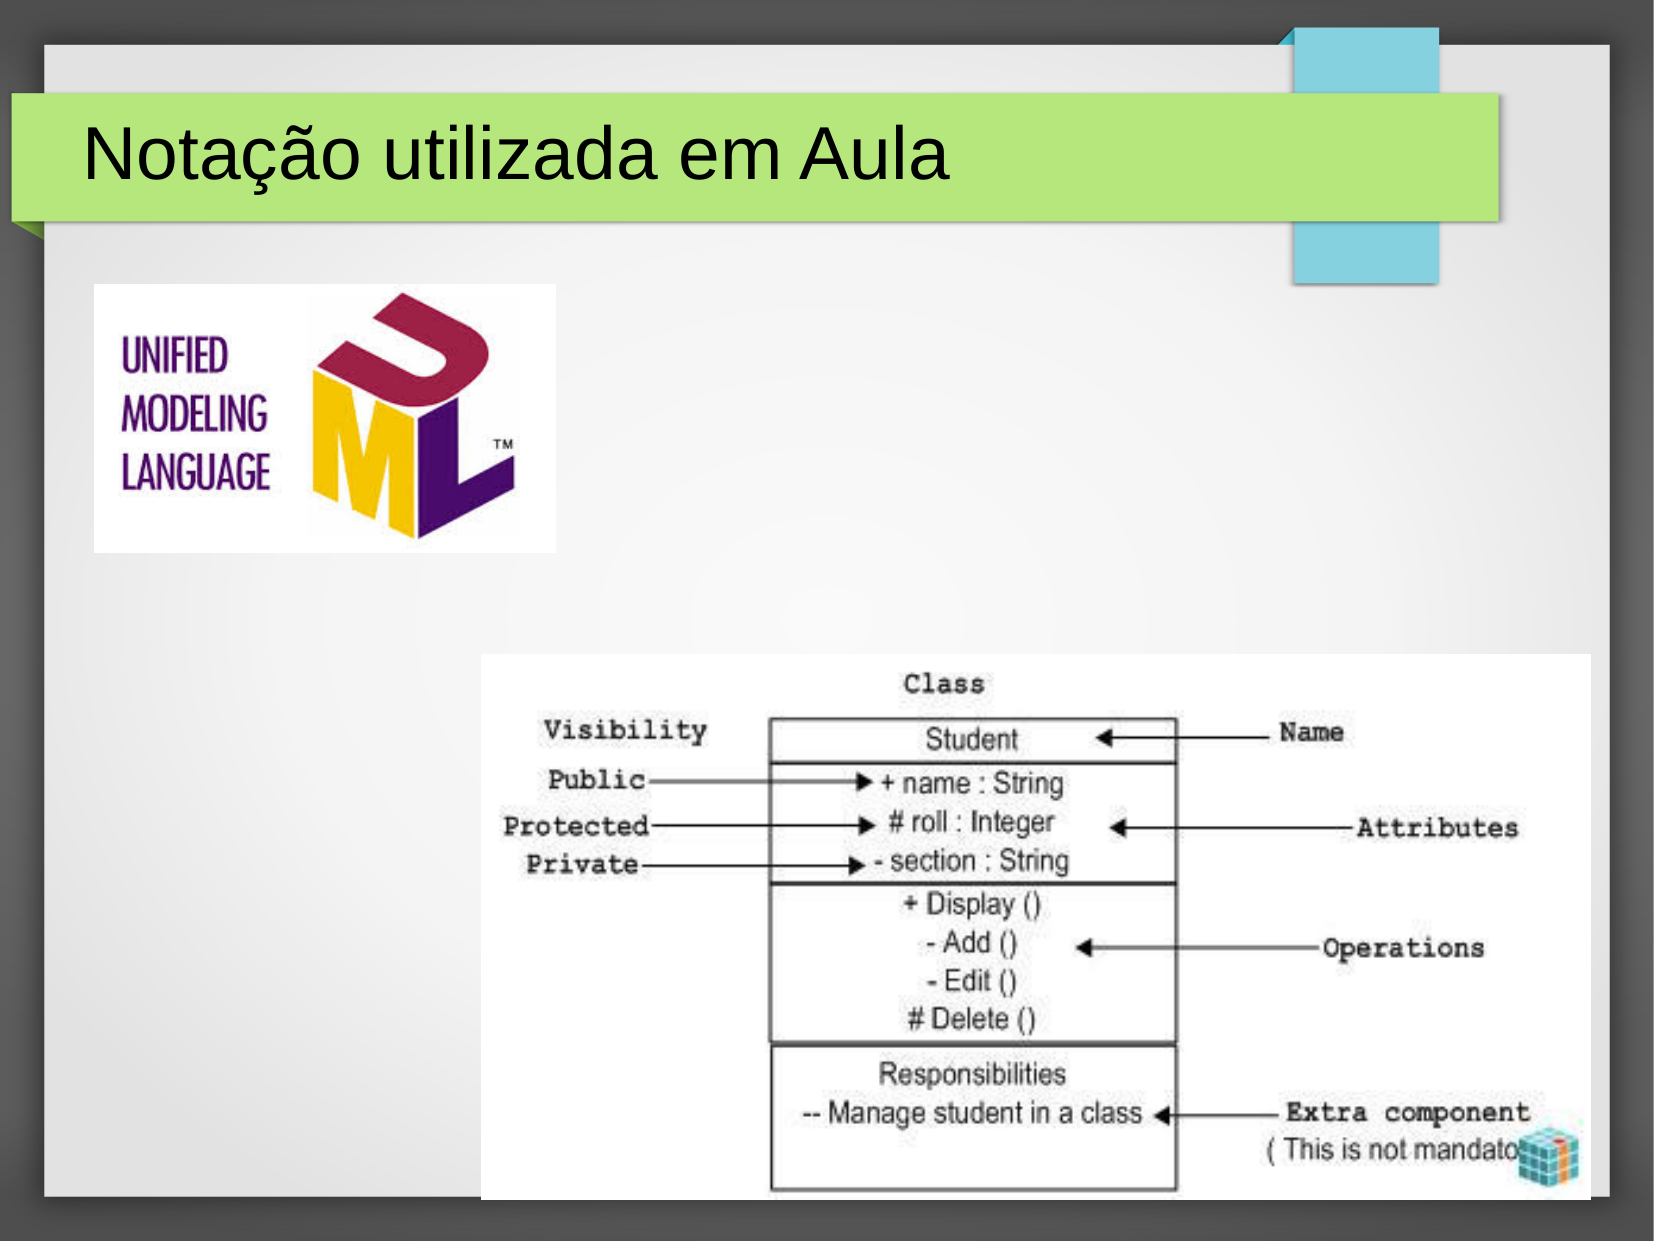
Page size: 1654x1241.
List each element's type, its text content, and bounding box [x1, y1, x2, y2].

title Notação utilizada em Aula [82, 94, 1264, 213]
picture [0, 0, 1654, 1241]
